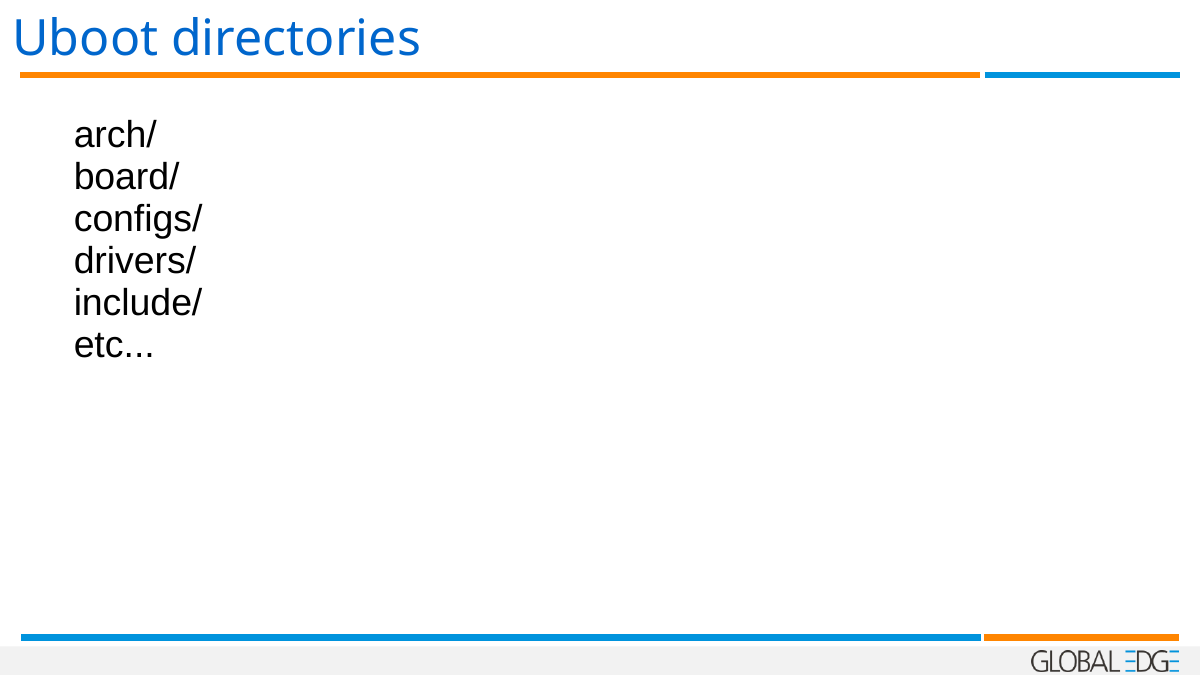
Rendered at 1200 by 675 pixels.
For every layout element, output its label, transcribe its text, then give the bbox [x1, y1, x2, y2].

title Uboot directories [12, 6, 1088, 66]
text_box arch/ board/ configs/ drivers/ include/ etc... [23, 106, 1182, 583]
picture [1031, 650, 1179, 672]
